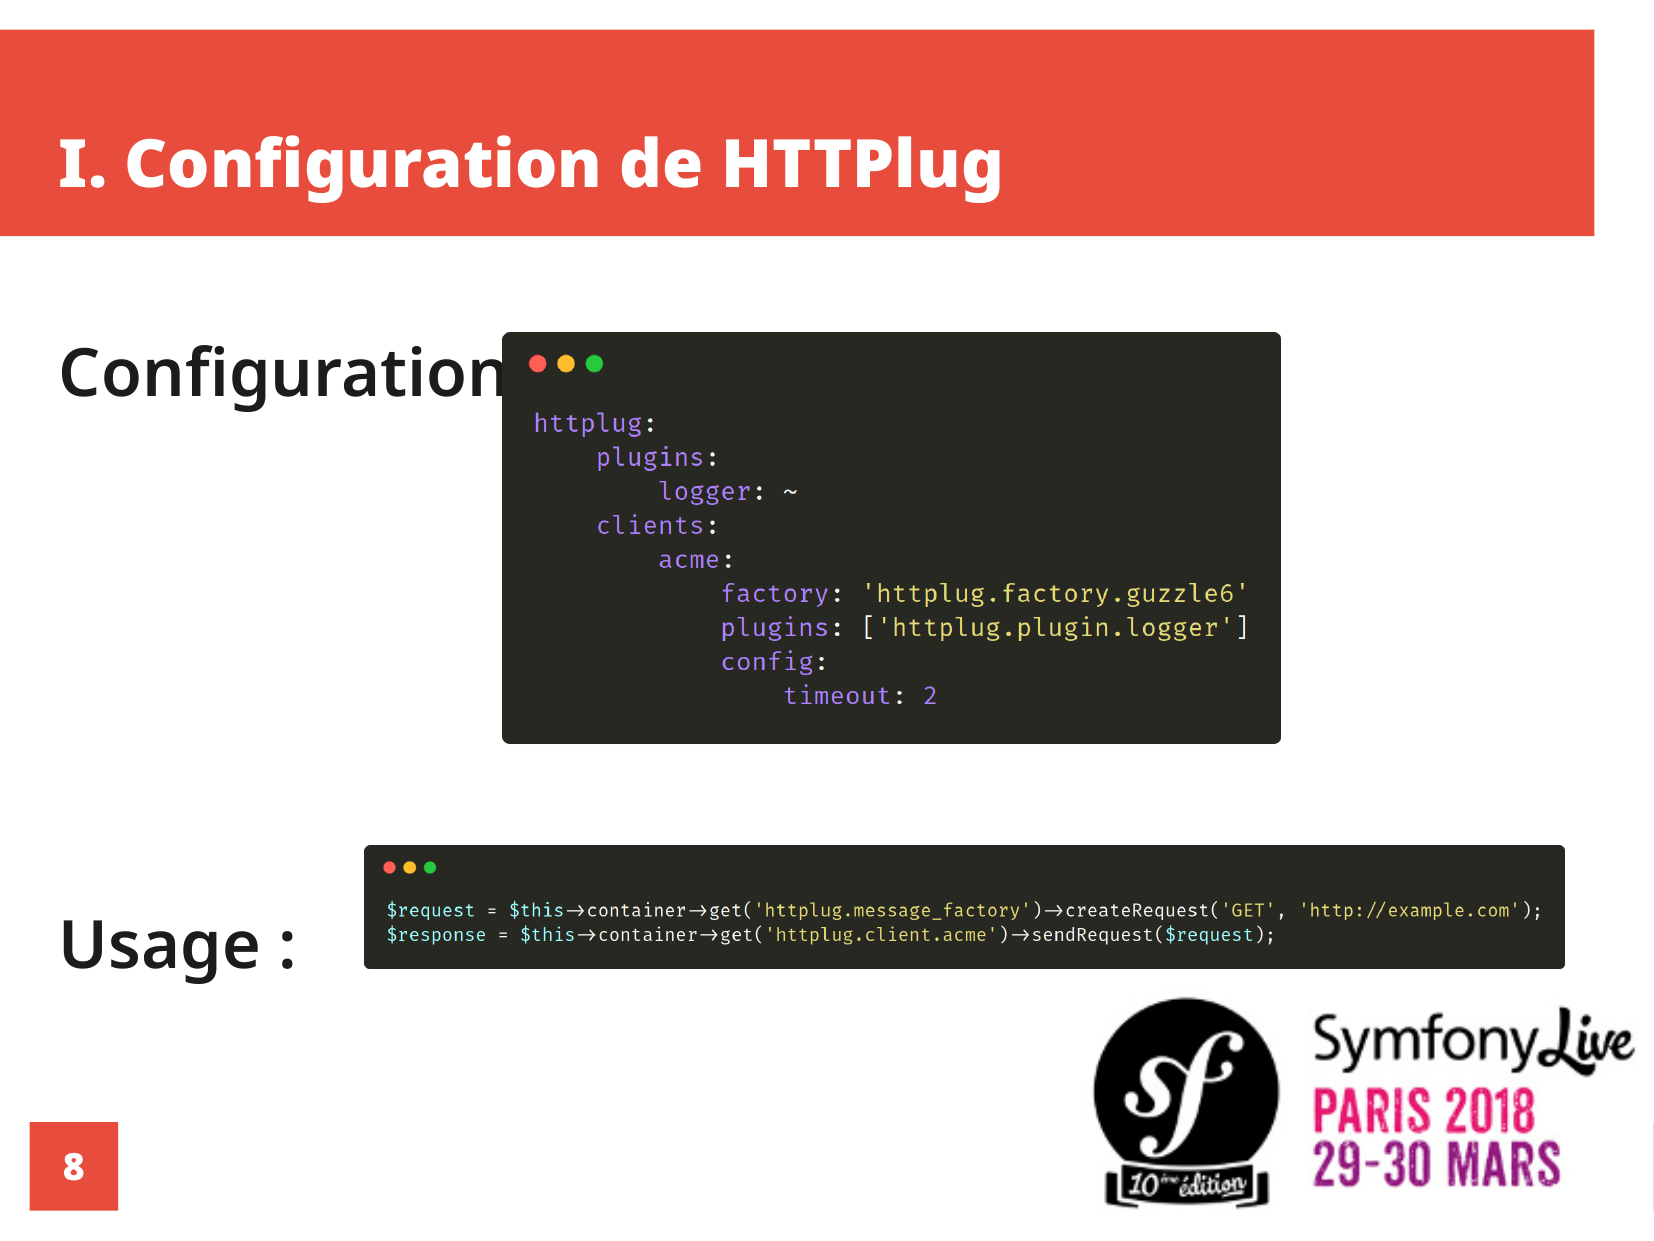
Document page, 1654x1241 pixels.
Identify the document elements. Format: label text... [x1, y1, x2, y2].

picture [502, 332, 1281, 745]
list Configuration : Usage : [59, 324, 1565, 1093]
picture [1053, 979, 1654, 1241]
picture [364, 845, 1565, 970]
title I. Configuration de HTTPlug [59, 59, 1595, 207]
